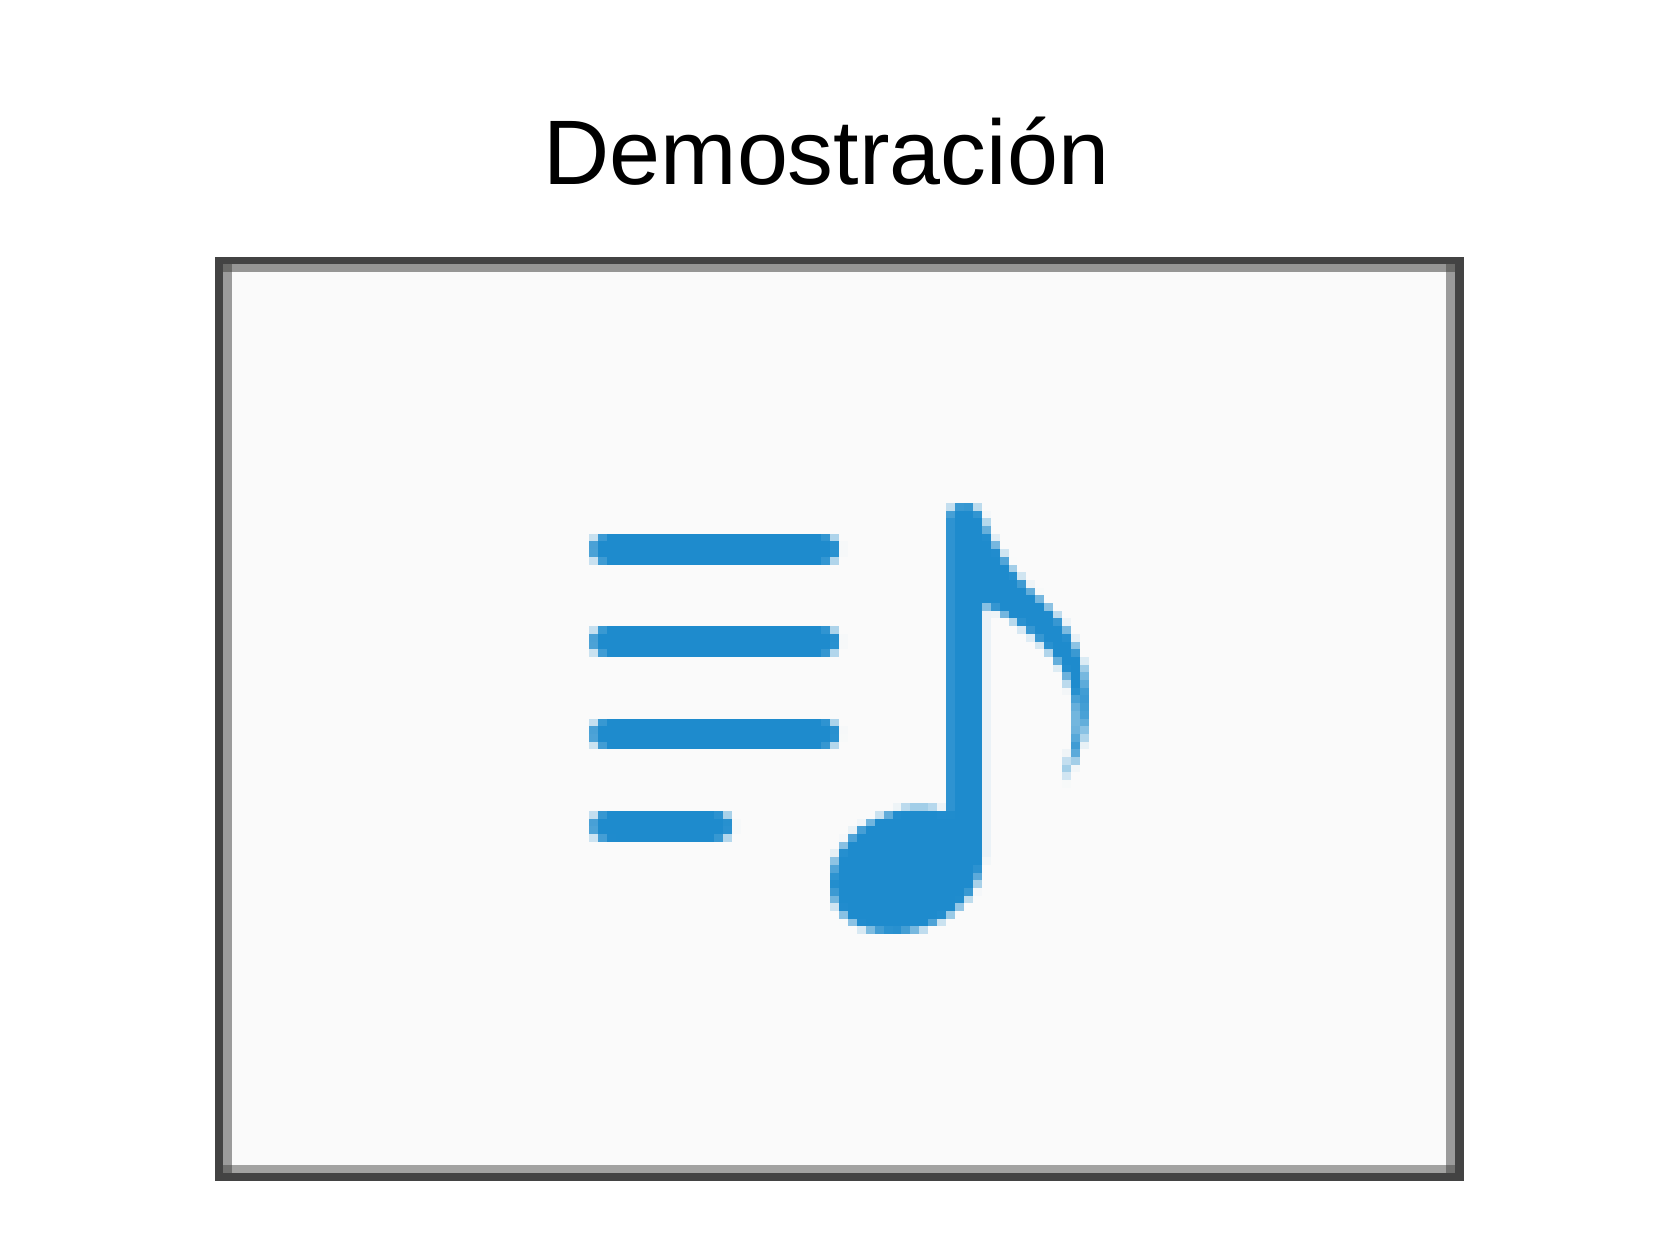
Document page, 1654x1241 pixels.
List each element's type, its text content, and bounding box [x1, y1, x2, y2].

text_box [214, 256, 1465, 1182]
title Demostración [82, 49, 1571, 257]
